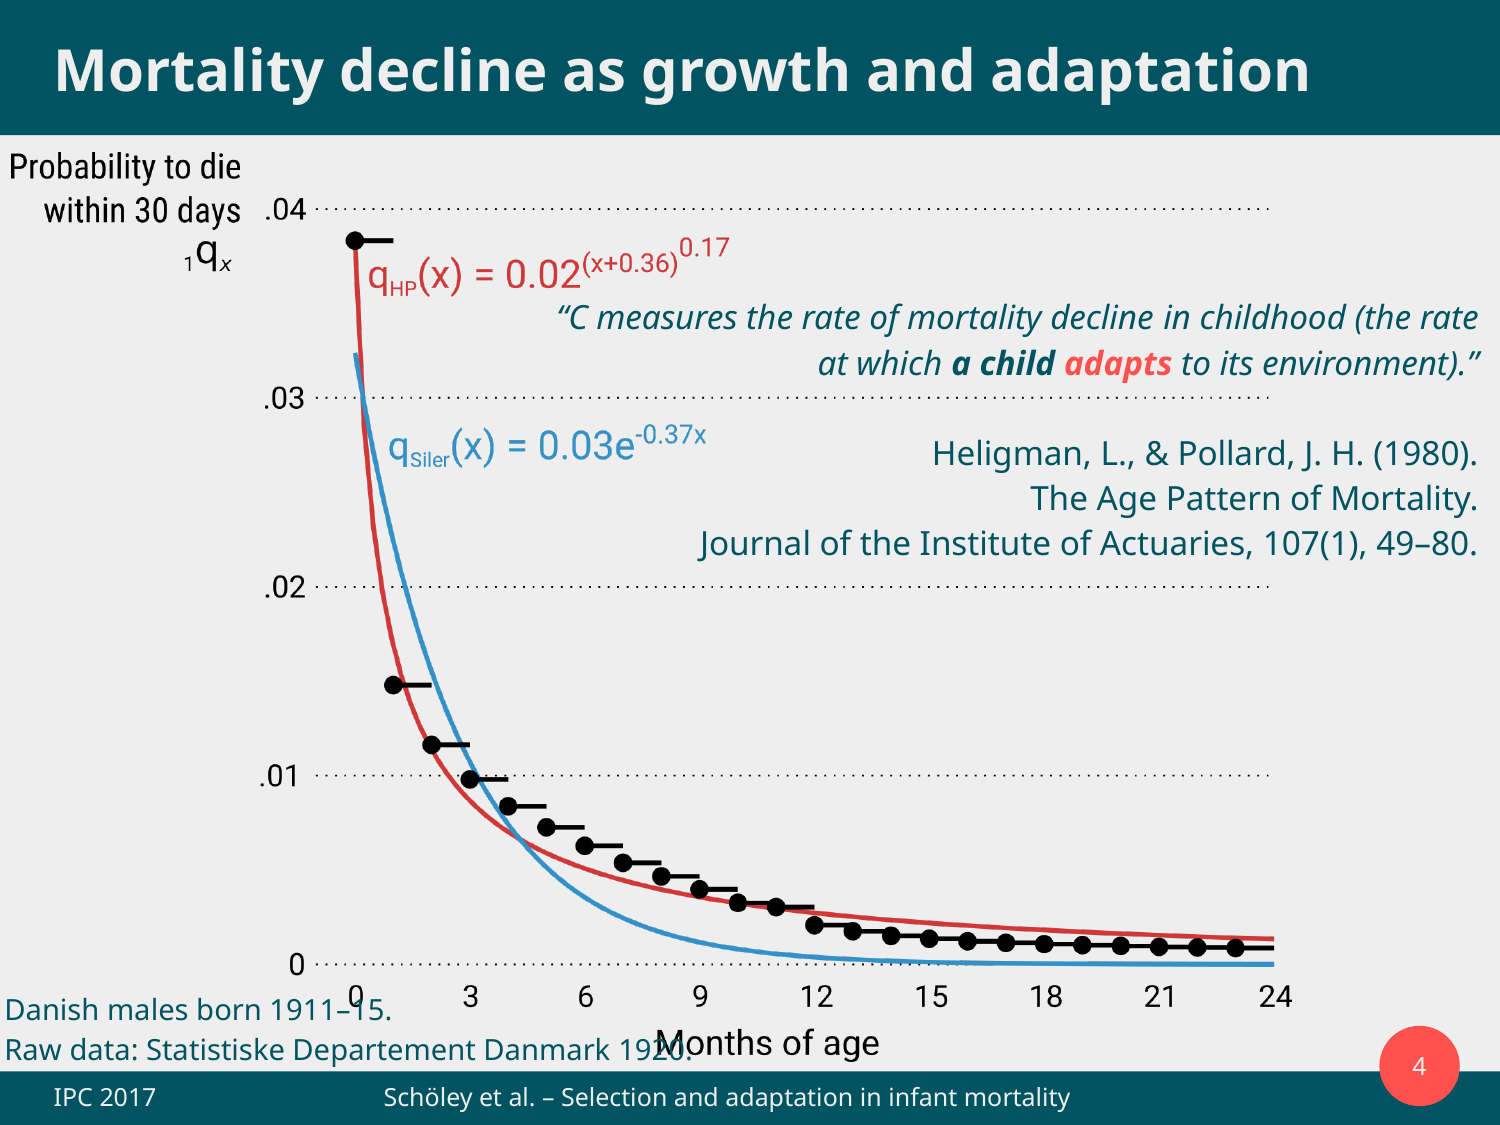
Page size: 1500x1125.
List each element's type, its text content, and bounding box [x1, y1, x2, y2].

title Mortality decline as growth and adaptation [53, 0, 1447, 141]
text_box Danish males born 1911–15. Raw data: Statistiske Departement Danmark 1920. [0, 981, 755, 1075]
picture [11, 152, 1292, 1062]
text_box “C measures the rate of mortality decline in childhood (the rate at which a child adapts to its environment).” Heligman, L., & Pollard, J. H. (1980). The Age Pattern of Mortality. Journal of the Institute of Actuaries, 107(1), 49–80. [1292, 286, 1495, 696]
